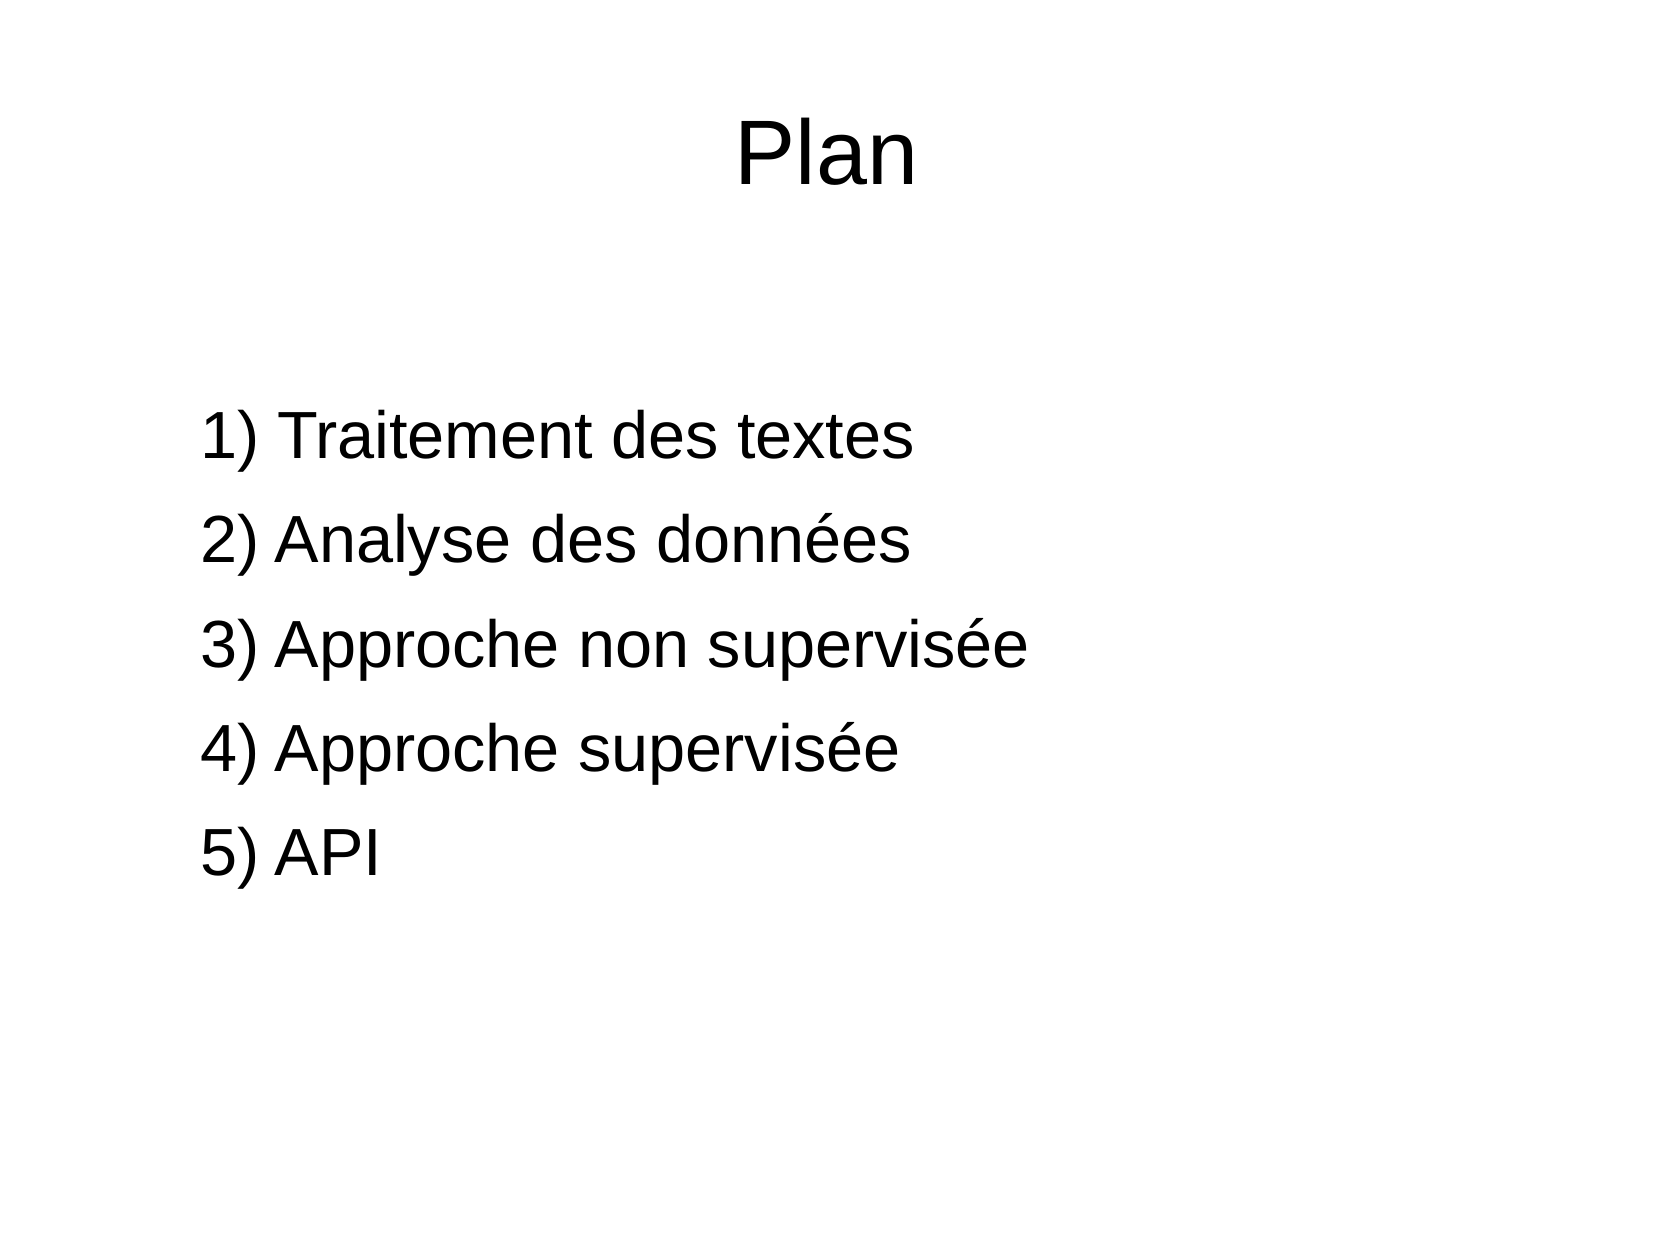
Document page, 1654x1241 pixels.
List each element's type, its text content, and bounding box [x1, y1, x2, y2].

title Plan [82, 49, 1571, 257]
list 1) Traitement des textes 2) Analyse des données 3) Approche non supervisée 4) Approche supervisée 5) API [129, 398, 1619, 1217]
